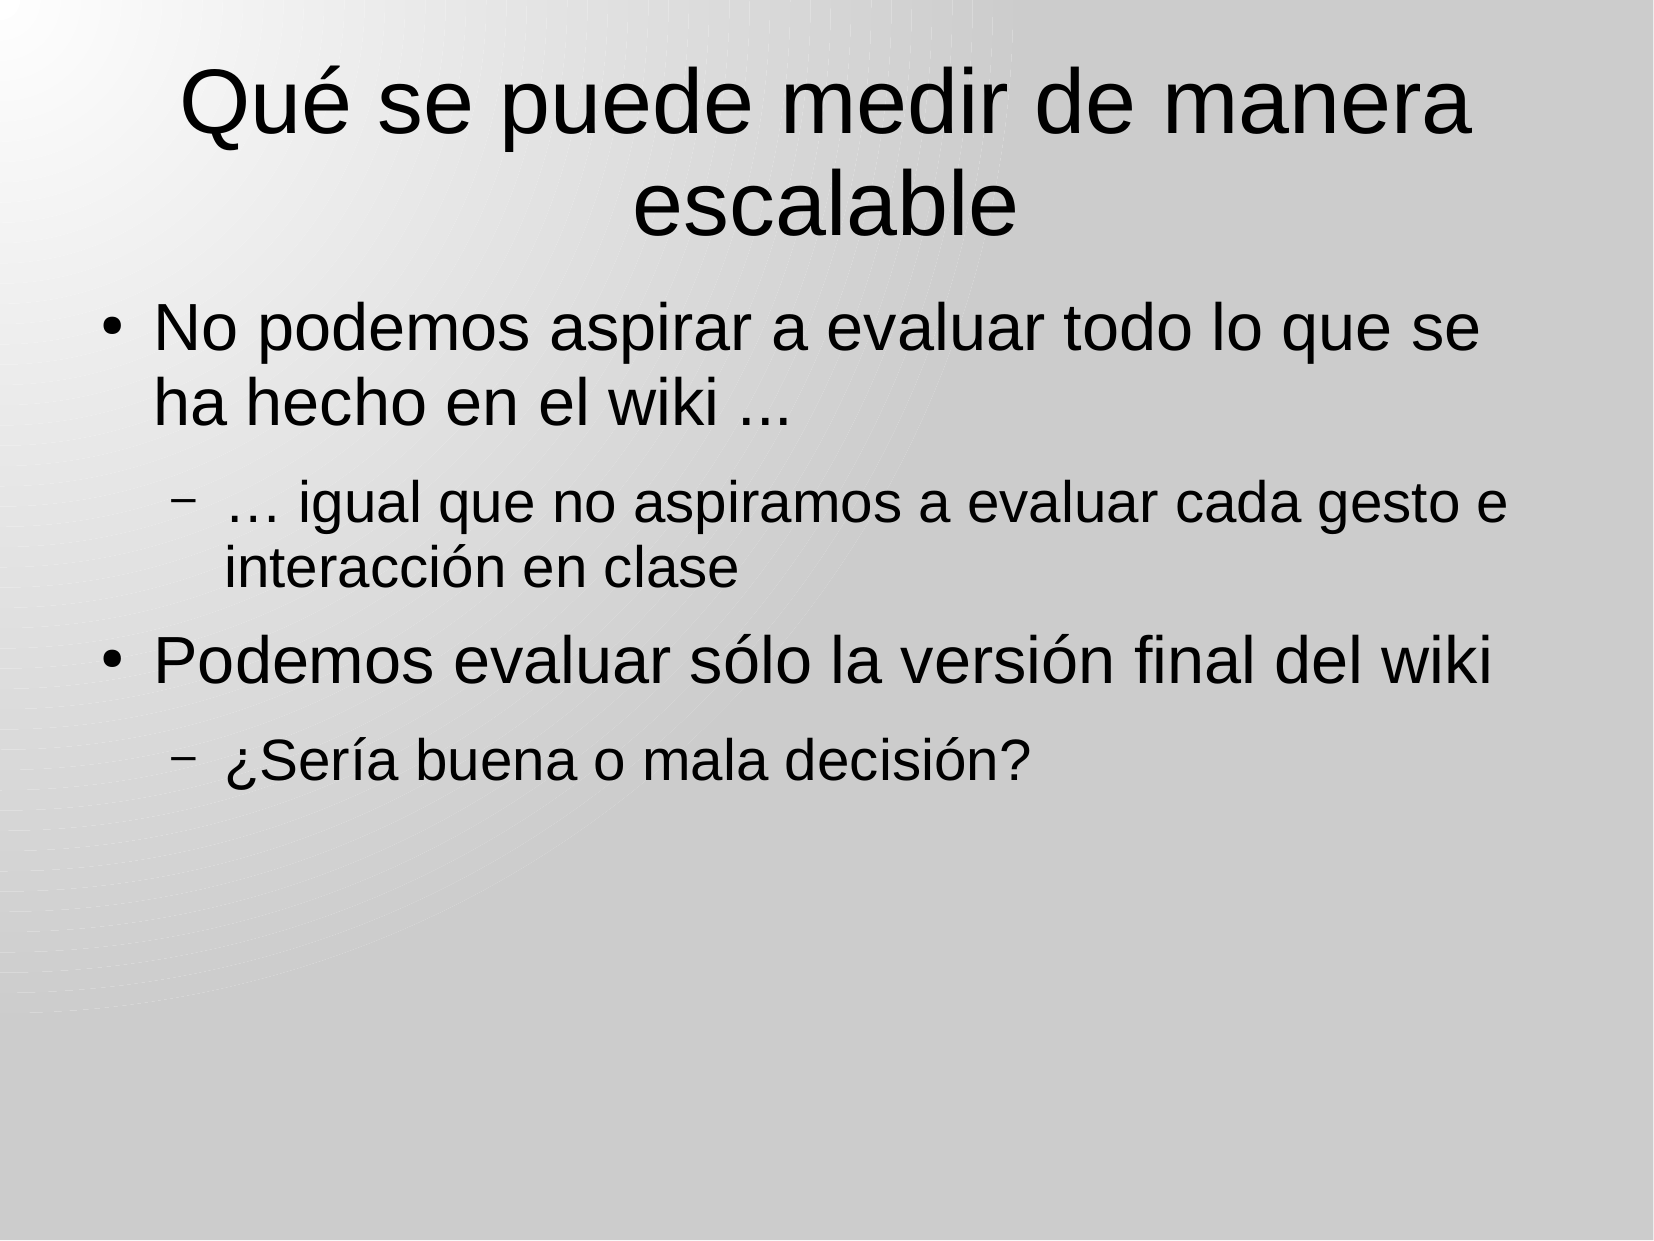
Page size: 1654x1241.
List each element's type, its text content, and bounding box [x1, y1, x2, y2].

list No podemos aspirar a evaluar todo lo que se ha hecho en el wiki ... … igual que no aspiramos a evaluar cada gesto e interacción en clase Podemos evaluar sólo la versión final del wiki ¿Sería buena o mala decisión? [82, 290, 1538, 1109]
title Qué se puede medir de manera escalable [82, 49, 1571, 257]
